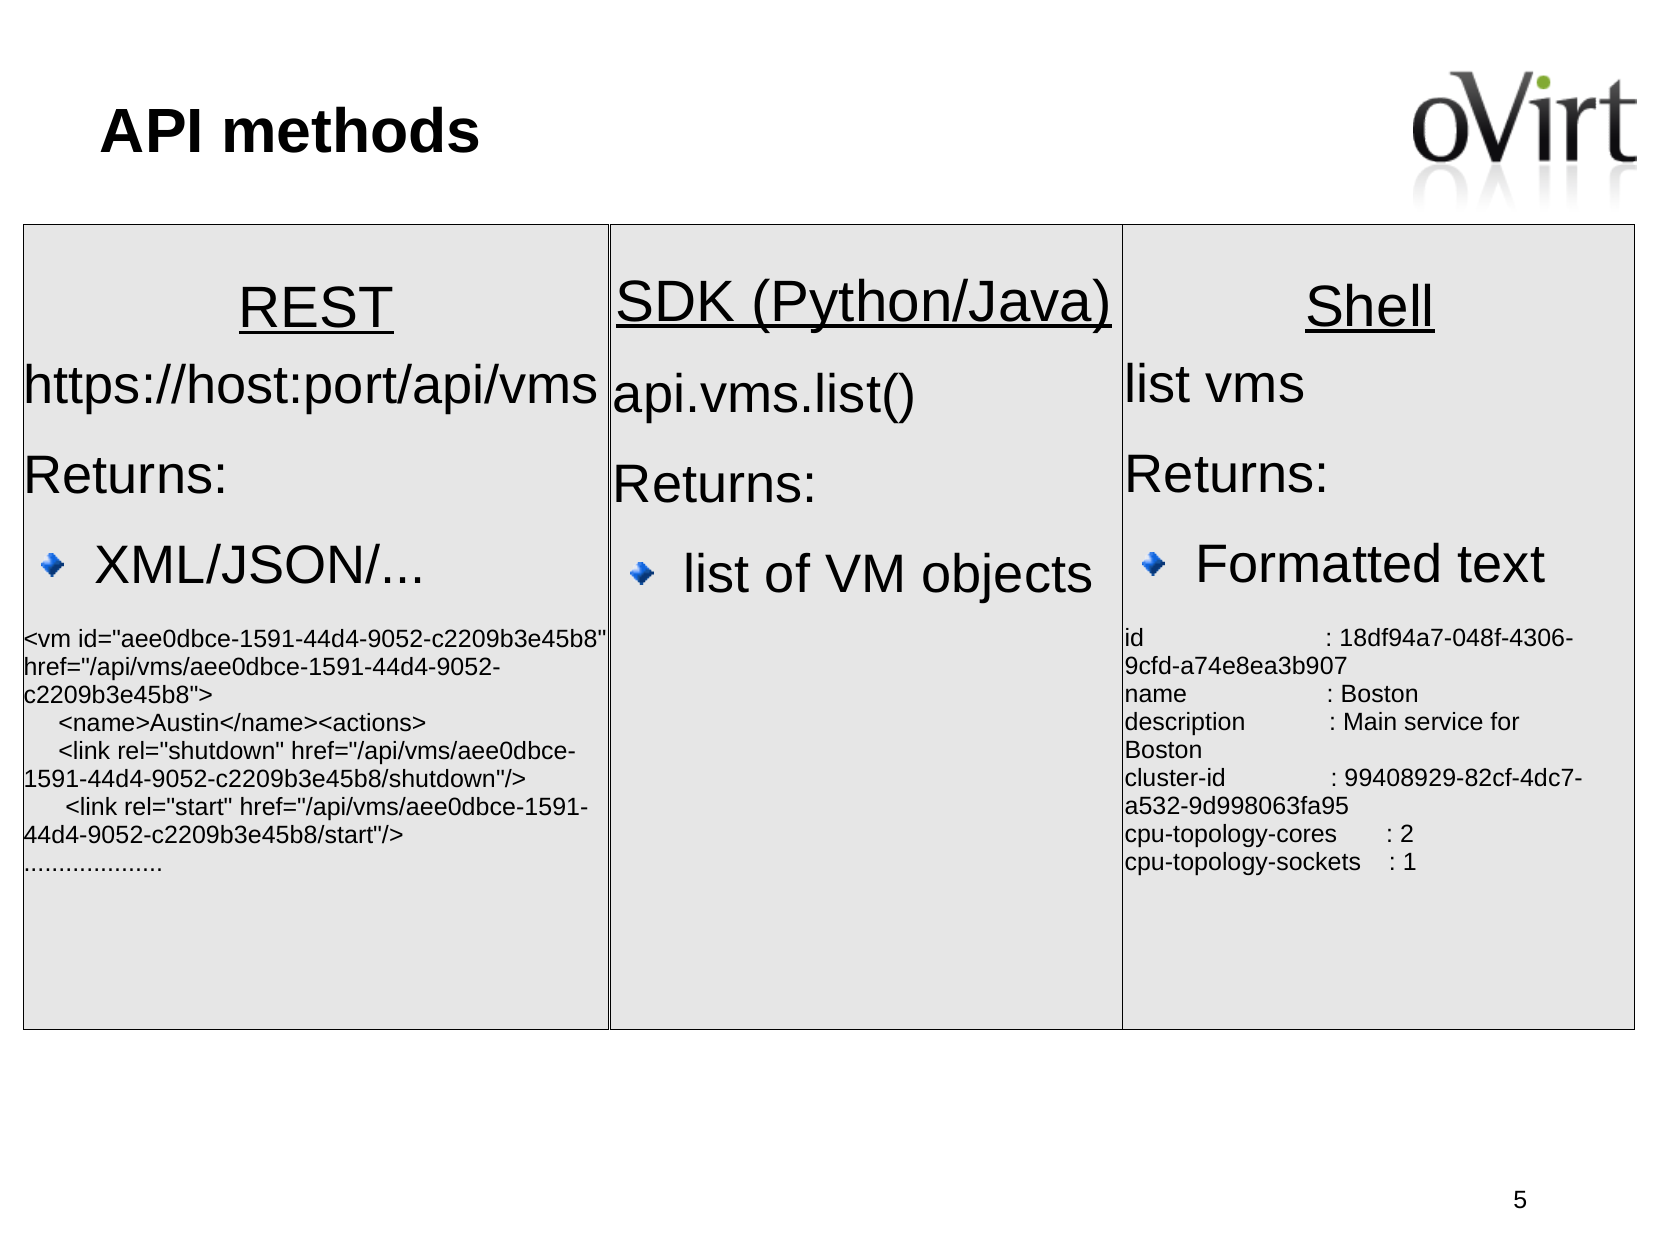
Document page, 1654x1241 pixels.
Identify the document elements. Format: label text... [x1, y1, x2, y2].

list Shell list vms Returns: Formatted text id : 18df94a7-048f-4306-9cfd-a74e8ea3b907 name : Boston description : Main service for Boston cluster-id : 99408929-82cf-4dc7-a532-9d998063fa95 cpu-topology-cores : 2 cpu-topology-sockets : 1 [1124, 229, 1600, 1028]
list REST https://host:port/api/vms Returns: XML/JSON/... <vm id="aee0dbce-1591-44d4-9052-c2209b3e45b8" href="/api/vms/aee0dbce-1591-44d4-9052-c2209b3e45b8"> <name>Austin</name><actions> <link rel="shutdown" href="/api/vms/aee0dbce-1591-44d4-9052-c2209b3e45b8/shutdown"/> <link rel="start" href="/api/vms/aee0dbce-1591-44d4-9052-c2209b3e45b8/start"/> .................... [23, 231, 609, 1052]
picture [1571, 63, 1637, 212]
text_box [610, 224, 1635, 1030]
title API methods [82, 37, 1571, 226]
text_box [23, 224, 609, 231]
list SDK (Python/Java) api.vms.list() Returns: list of VM objects [612, 225, 1115, 884]
